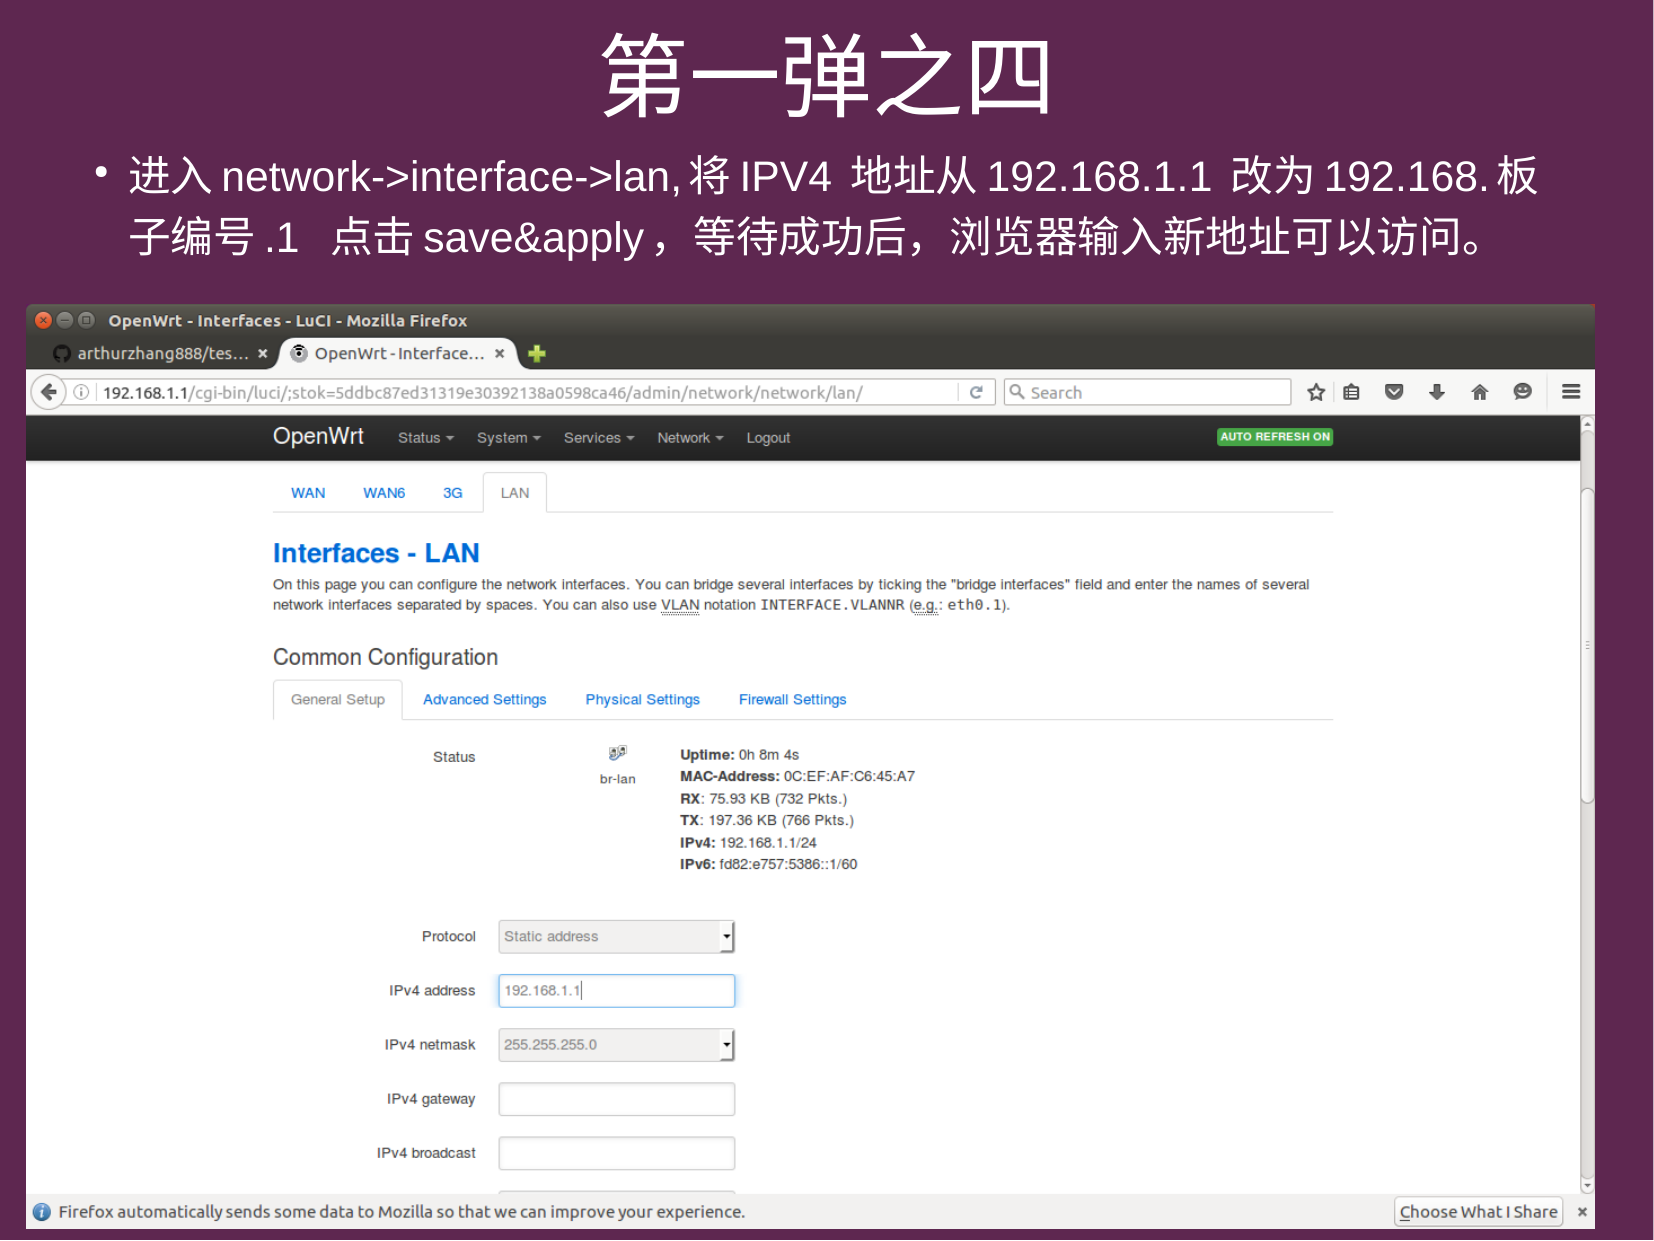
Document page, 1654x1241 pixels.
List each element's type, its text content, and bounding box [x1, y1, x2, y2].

list 进入network->interface->lan,将IPV4 地址从192.168.1.1 改为192.168.板子编号.1 点击save&apply，等待成功后，浏览器输入新地址可以访问。 [82, 141, 1571, 284]
picture [26, 304, 1595, 1229]
title 第一弹之四 [82, 0, 1571, 141]
